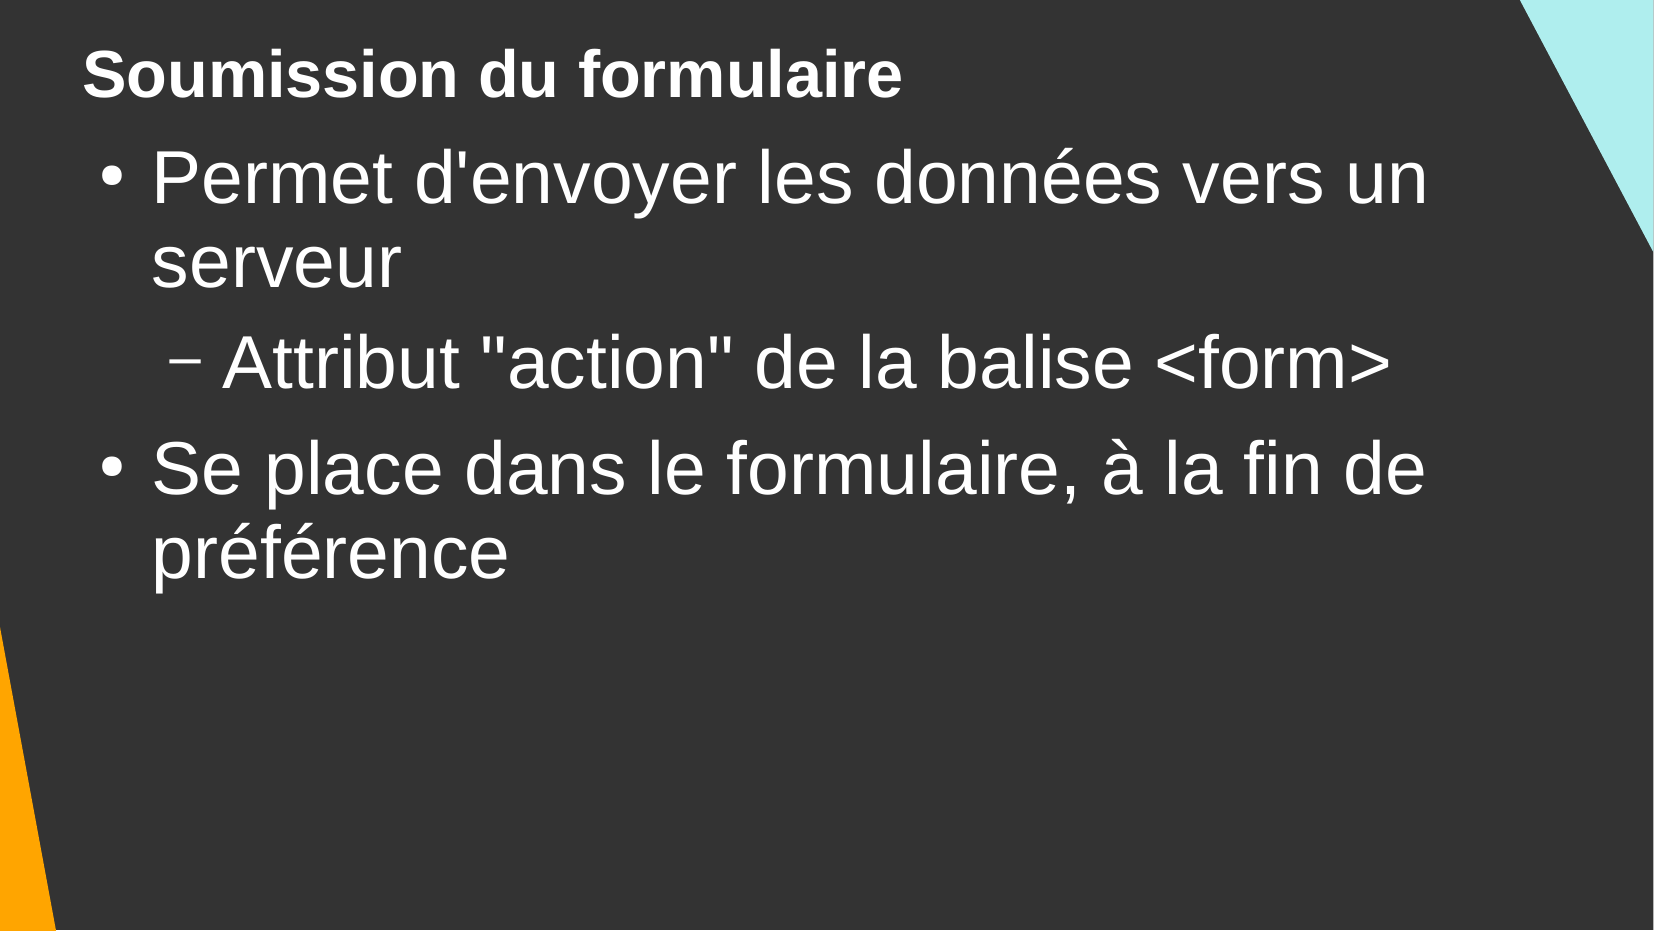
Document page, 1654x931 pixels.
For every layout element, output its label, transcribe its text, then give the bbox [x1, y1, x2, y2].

text_box [0, 627, 57, 931]
list Permet d'envoyer les données vers un serveur Attribut "action" de la balise <form> Se place dans le formulaire, à la fin de préférence [80, 135, 1605, 615]
text_box [1519, 0, 1654, 254]
title Soumission du formulaire [82, 37, 1571, 114]
